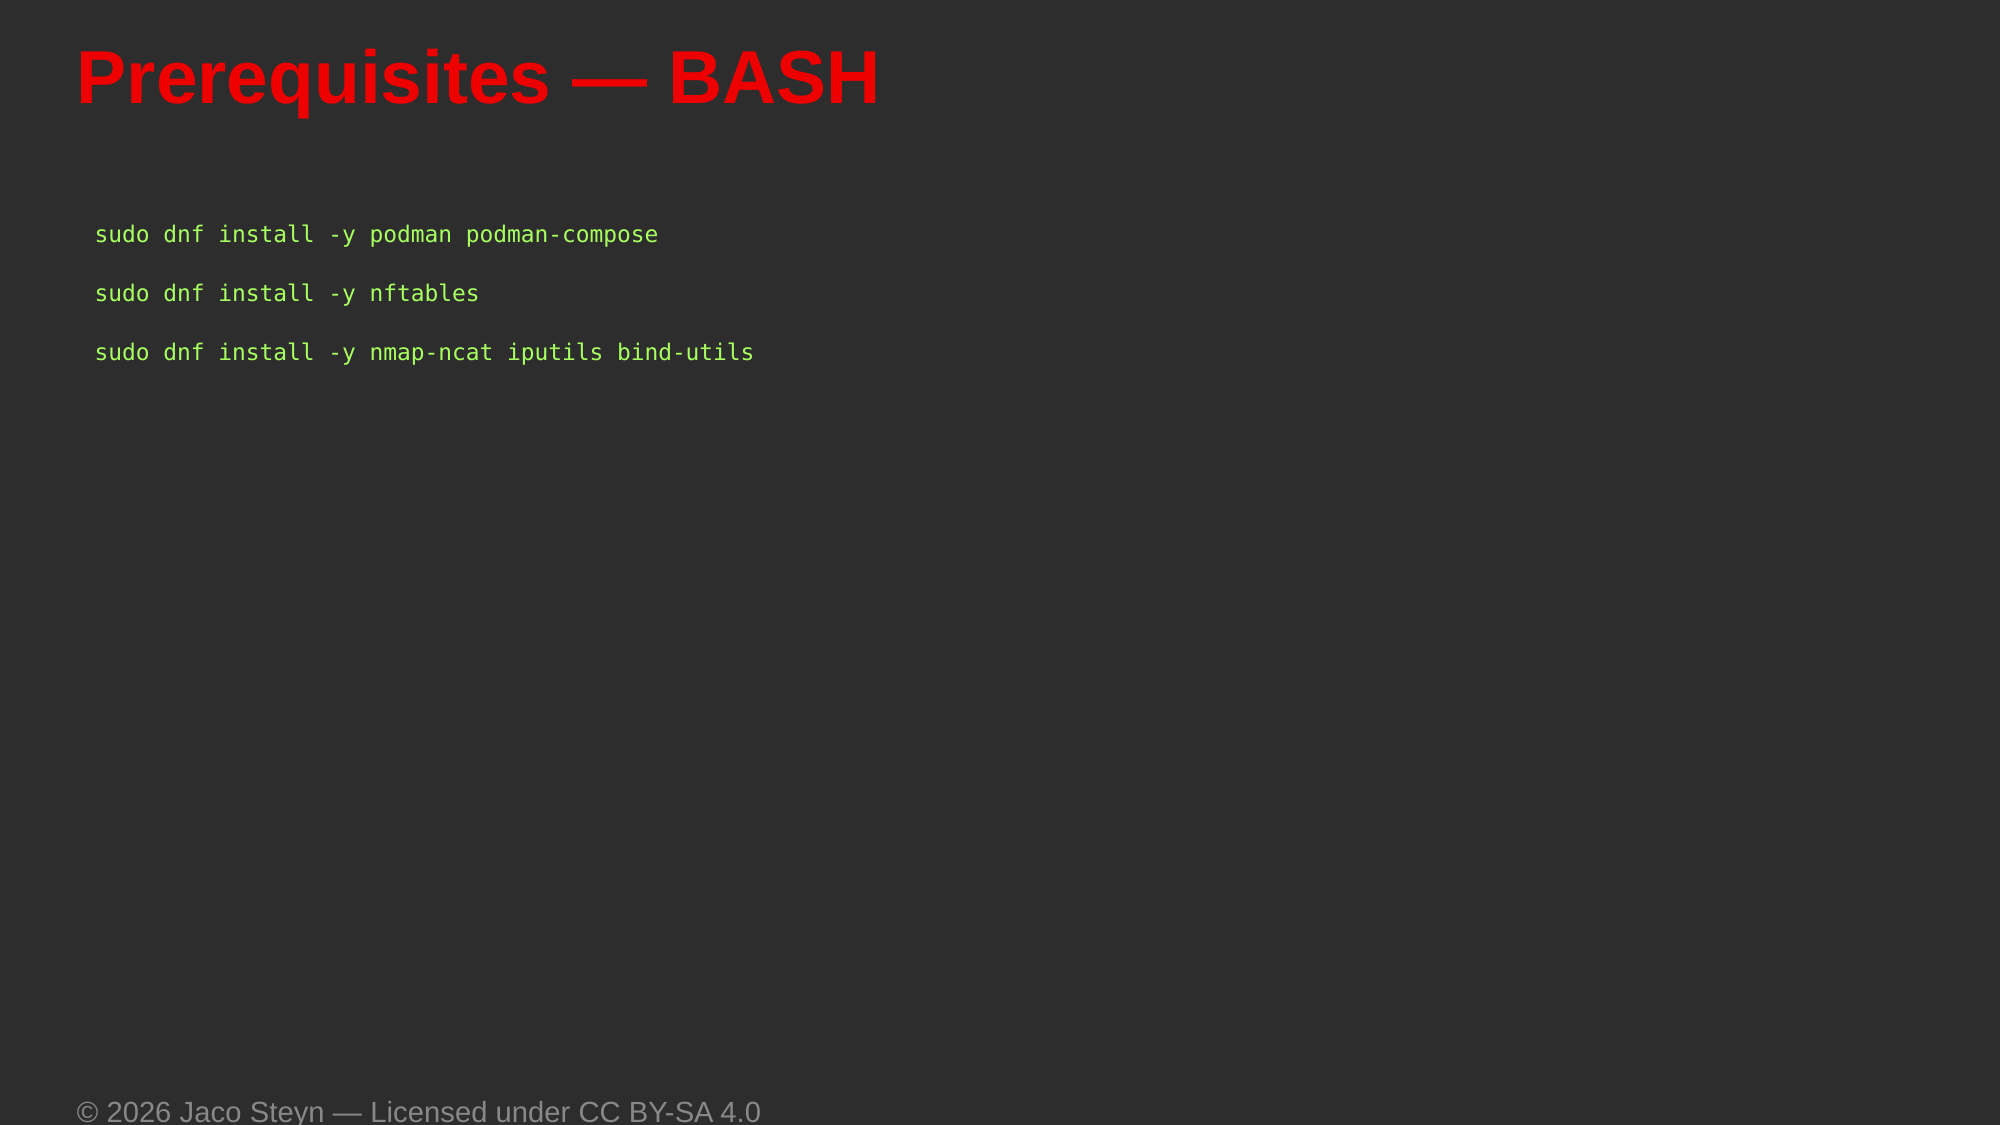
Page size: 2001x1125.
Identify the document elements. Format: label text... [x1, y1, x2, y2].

text_box Prerequisites — BASH [59, 23, 1942, 178]
text_box © 2026 Jaco Steyn — Licensed under CC BY-SA 4.0 [59, 1083, 1942, 1120]
text_box sudo dnf install -y podman podman-compose sudo dnf install -y nftables sudo dnf install -y nmap-ncat iputils bind-utils [59, 194, 1942, 1052]
